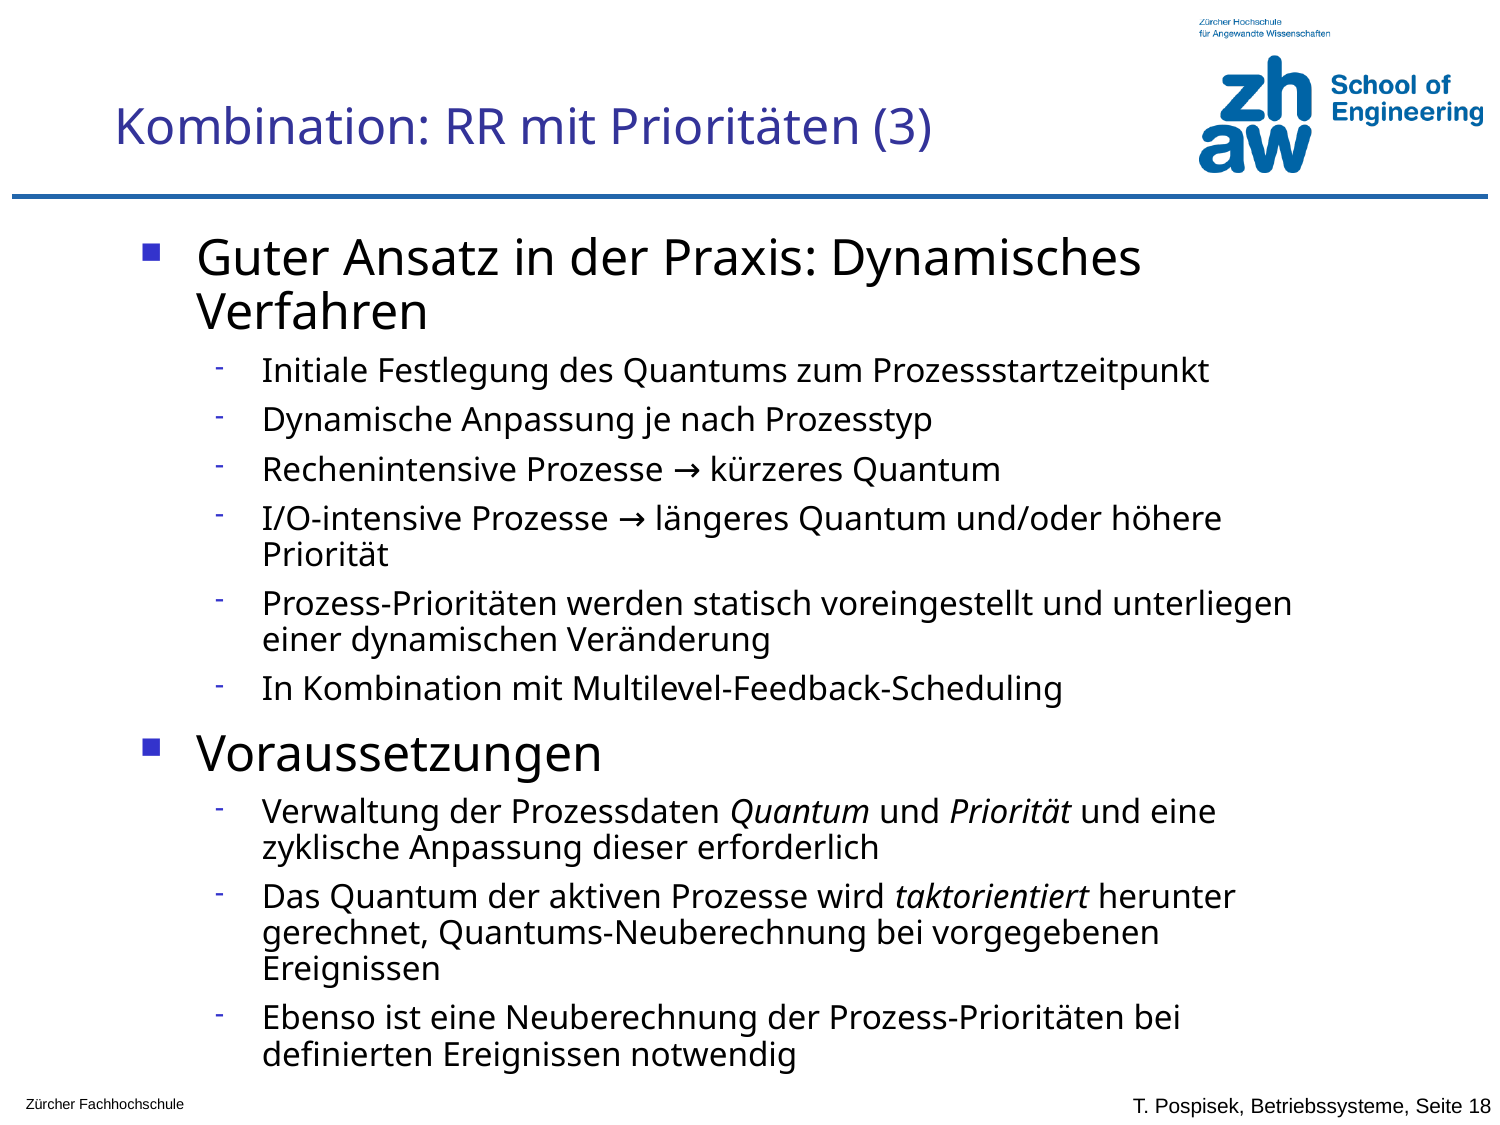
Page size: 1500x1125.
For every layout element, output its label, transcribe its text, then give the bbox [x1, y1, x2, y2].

title Kombination: RR mit Prioritäten (3) [99, 50, 1379, 163]
list Guter Ansatz in der Praxis: Dynamisches Verfahren Initiale Festlegung des Quantums zum Prozessstartzeitpunkt Dynamische Anpassung je nach Prozesstyp Rechenintensive Prozesse → kürzeres Quantum I/O-intensive Prozesse → längeres Quantum und/oder höhere Priorität Prozess-Prioritäten werden statisch voreingestellt und unterliegen einer dynamischen Veränderung In Kombination mit Multilevel-Feedback-Scheduling Voraussetzungen Verwaltung der Prozessdaten Quantum und Priorität und eine zyklische Anpassung dieser erforderlich Das Quantum der aktiven Prozesse wird taktorientiert herunter gerechnet, Quantums-Neuberechnung bei vorgegebenen Ereignissen Ebenso ist eine Neuberechnung der Prozess-Prioritäten bei definierten Ereignissen notwendig [125, 224, 1363, 1012]
picture [1199, 19, 1483, 173]
